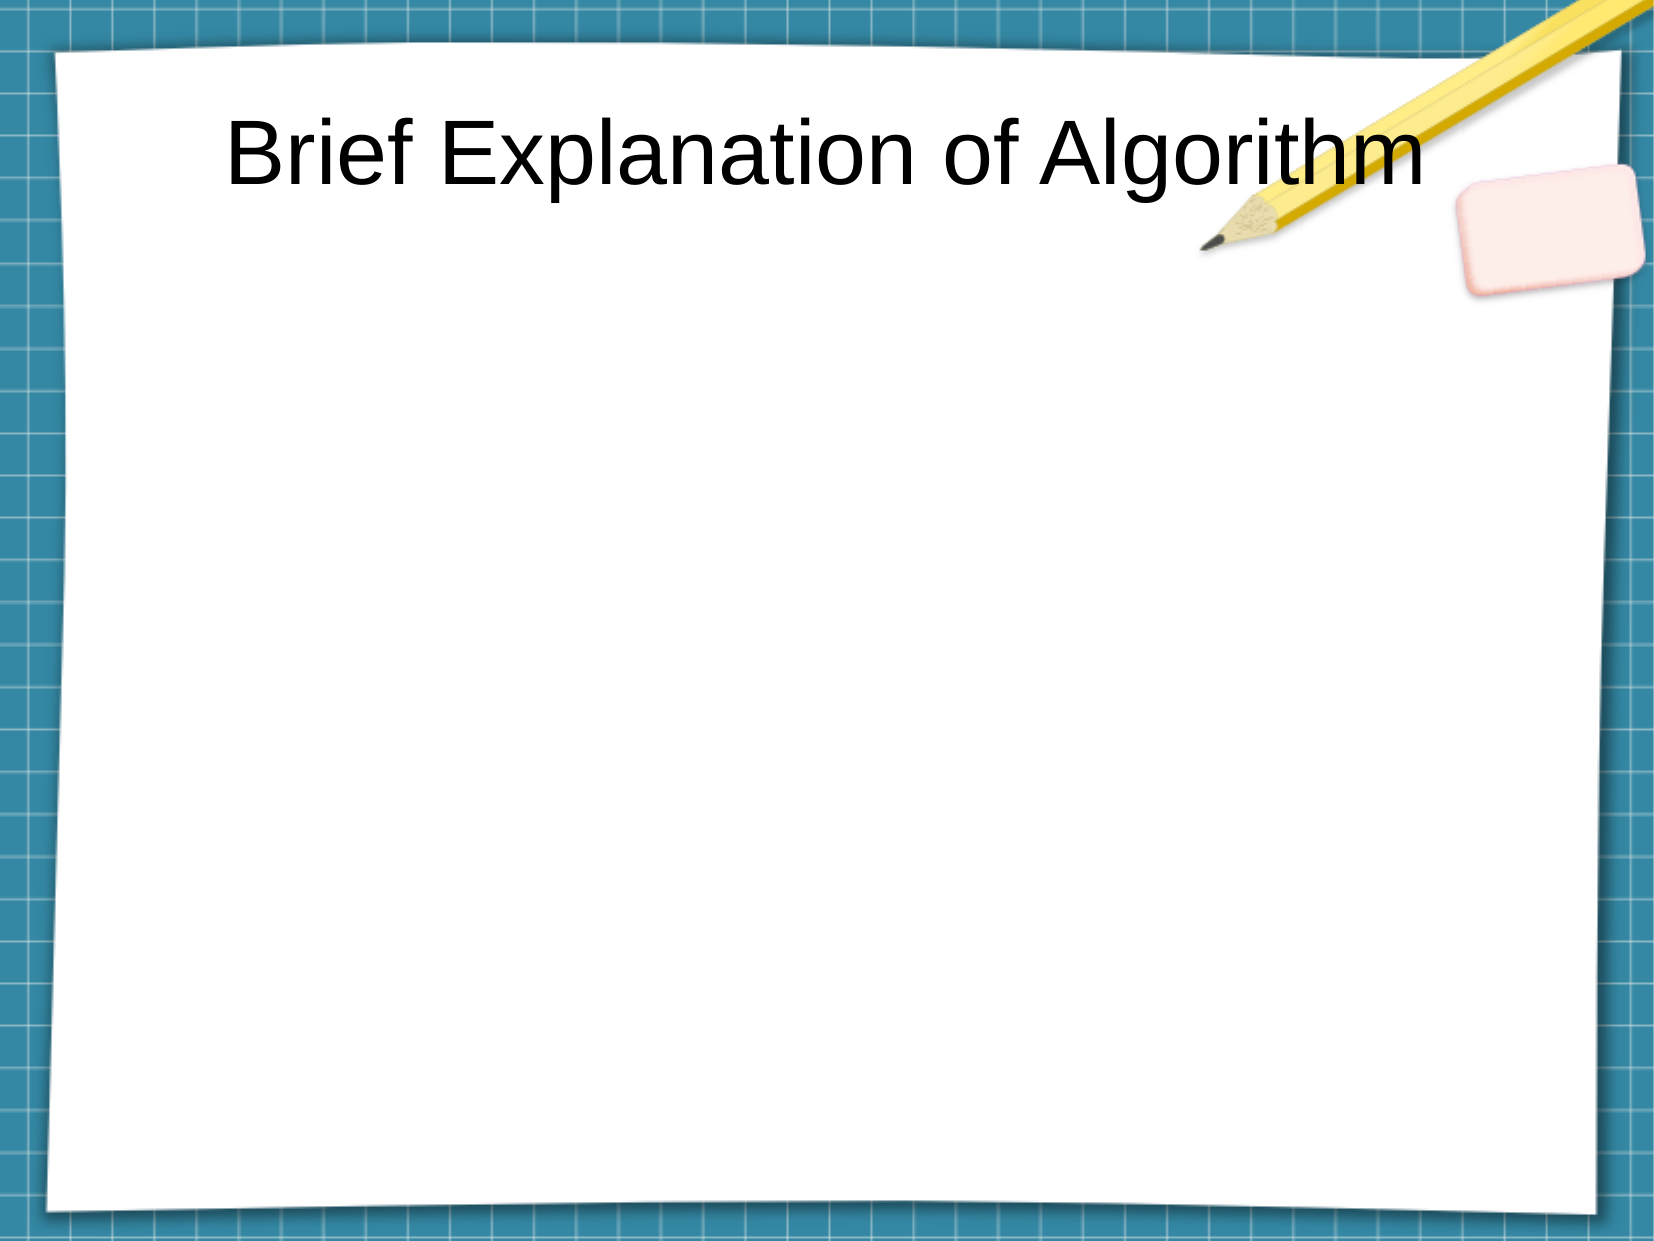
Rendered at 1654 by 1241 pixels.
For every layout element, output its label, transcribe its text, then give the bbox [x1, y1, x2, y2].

picture [0, 0, 1654, 1241]
title Brief Explanation of Algorithm [82, 49, 1571, 257]
